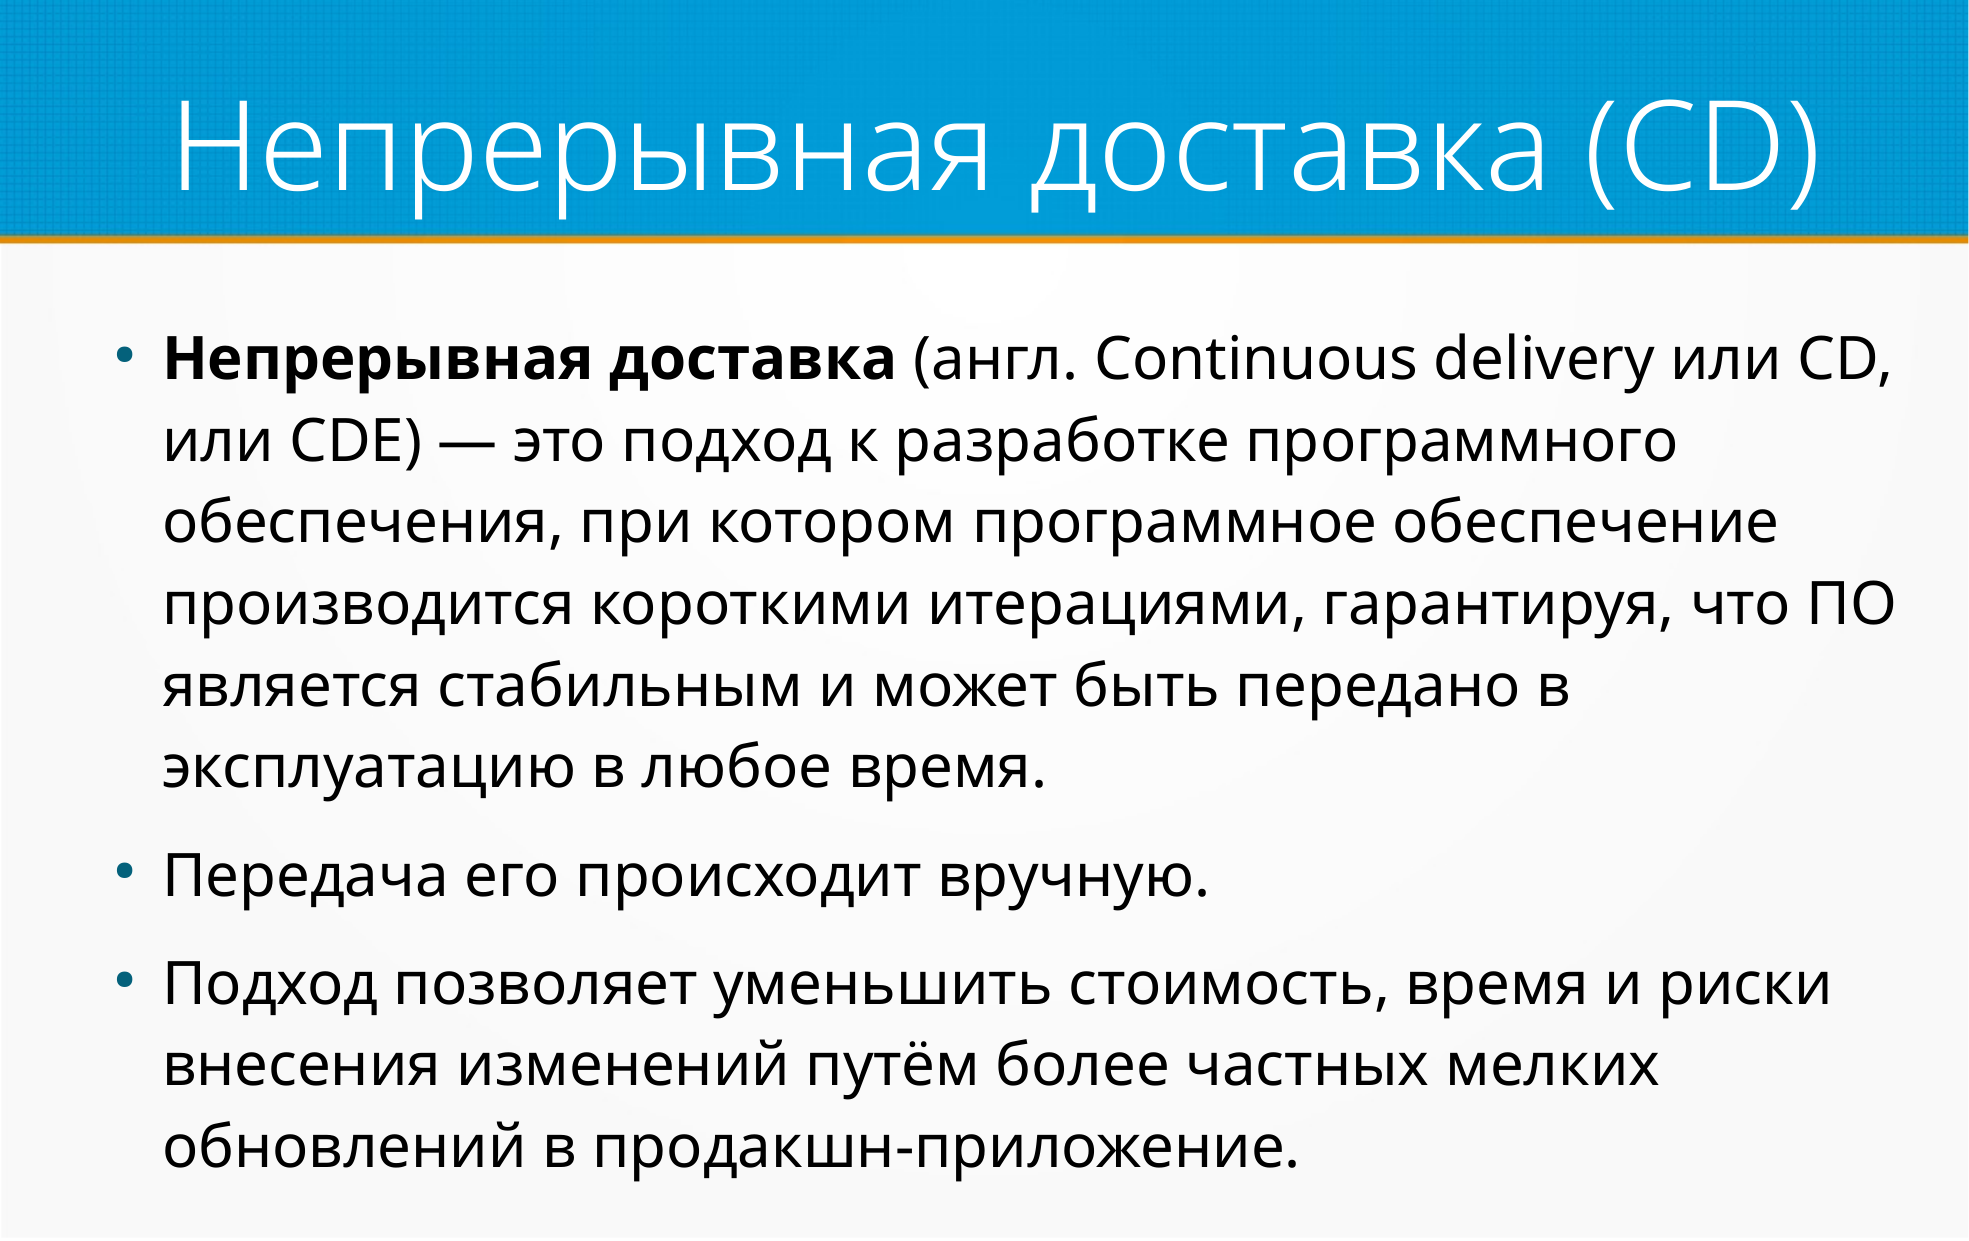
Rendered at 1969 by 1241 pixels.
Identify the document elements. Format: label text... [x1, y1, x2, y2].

list Непрерывная доставка (англ. Continuous delivery или CD, или CDE) — это подход к разработке программного обеспечения, при котором программное обеспечение производится короткими итерациями, гарантируя, что ПО является стабильным и может быть передано в эксплуатацию в любое время. Передача его происходит вручную. Подход позволяет уменьшить стоимость, время и риски внесения изменений путём более частных мелких обновлений в продакшн-приложение. [98, 315, 1926, 1193]
title Непрерывная доставка (CD) [98, 19, 1870, 227]
picture [0, 233, 1969, 1241]
